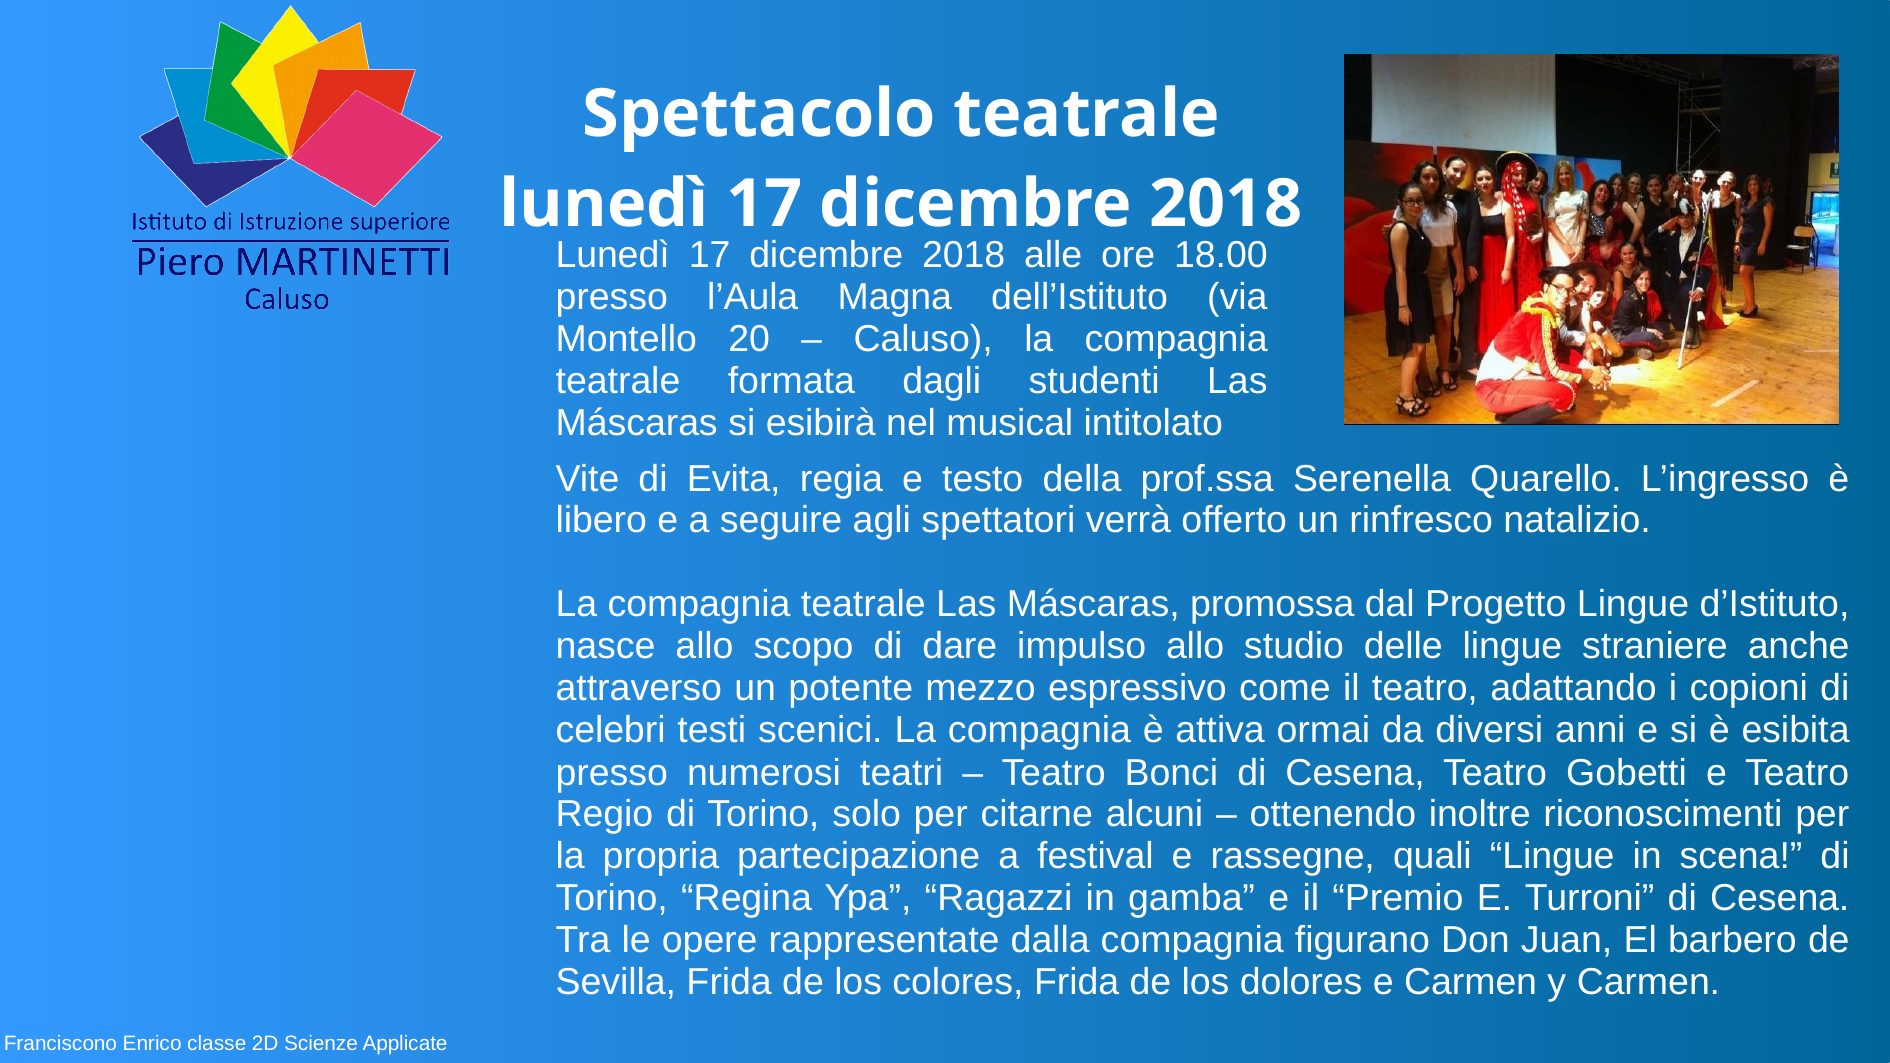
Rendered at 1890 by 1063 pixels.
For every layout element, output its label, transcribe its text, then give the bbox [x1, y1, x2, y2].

text_box Lunedì 17 dicembre 2018 alle ore 18.00 presso l’Aula Magna dell’Istituto (via Montello 20 – Caluso), la compagnia teatrale formata dagli studenti Las Máscaras si esibirà nel musical intitolato [540, 226, 1283, 452]
picture [1344, 54, 1838, 425]
text_box Vite di Evita, regia e testo della prof.ssa Serenella Quarello. L’ingresso è libero e a seguire agli spettatori verrà offerto un rinfresco natalizio. La compagnia teatrale Las Máscaras, promossa dal Progetto Lingue d’Istituto, nasce allo scopo di dare impulso allo studio delle lingue straniere anche attraverso un potente mezzo espressivo come il teatro, adattando i copioni di celebri testi scenici. La compagnia è attiva ormai da diversi anni e si è esibita presso numerosi teatri – Teatro Bonci di Cesena, Teatro Gobetti e Teatro Regio di Torino, solo per citarne alcuni – ottenendo inoltre riconoscimenti per la propria partecipazione a festival e rassegne, quali “Lingue in scena!” di Torino, “Regina Ypa”, “Ragazzi in gamba” e il “Premio E. Turroni” di Cesena. Tra le opere rappresentate dalla compagnia figurano Don Juan, El barbero de Sevilla, Frida de los colores, Frida de los dolores e Carmen y Carmen. [540, 449, 1865, 1041]
text_box Spettacolo teatrale lunedì 17 dicembre 2018 [473, 57, 1330, 227]
text_box Franciscono Enrico classe 2D Scienze Applicate [0, 1024, 562, 1063]
picture [0, 0, 591, 332]
